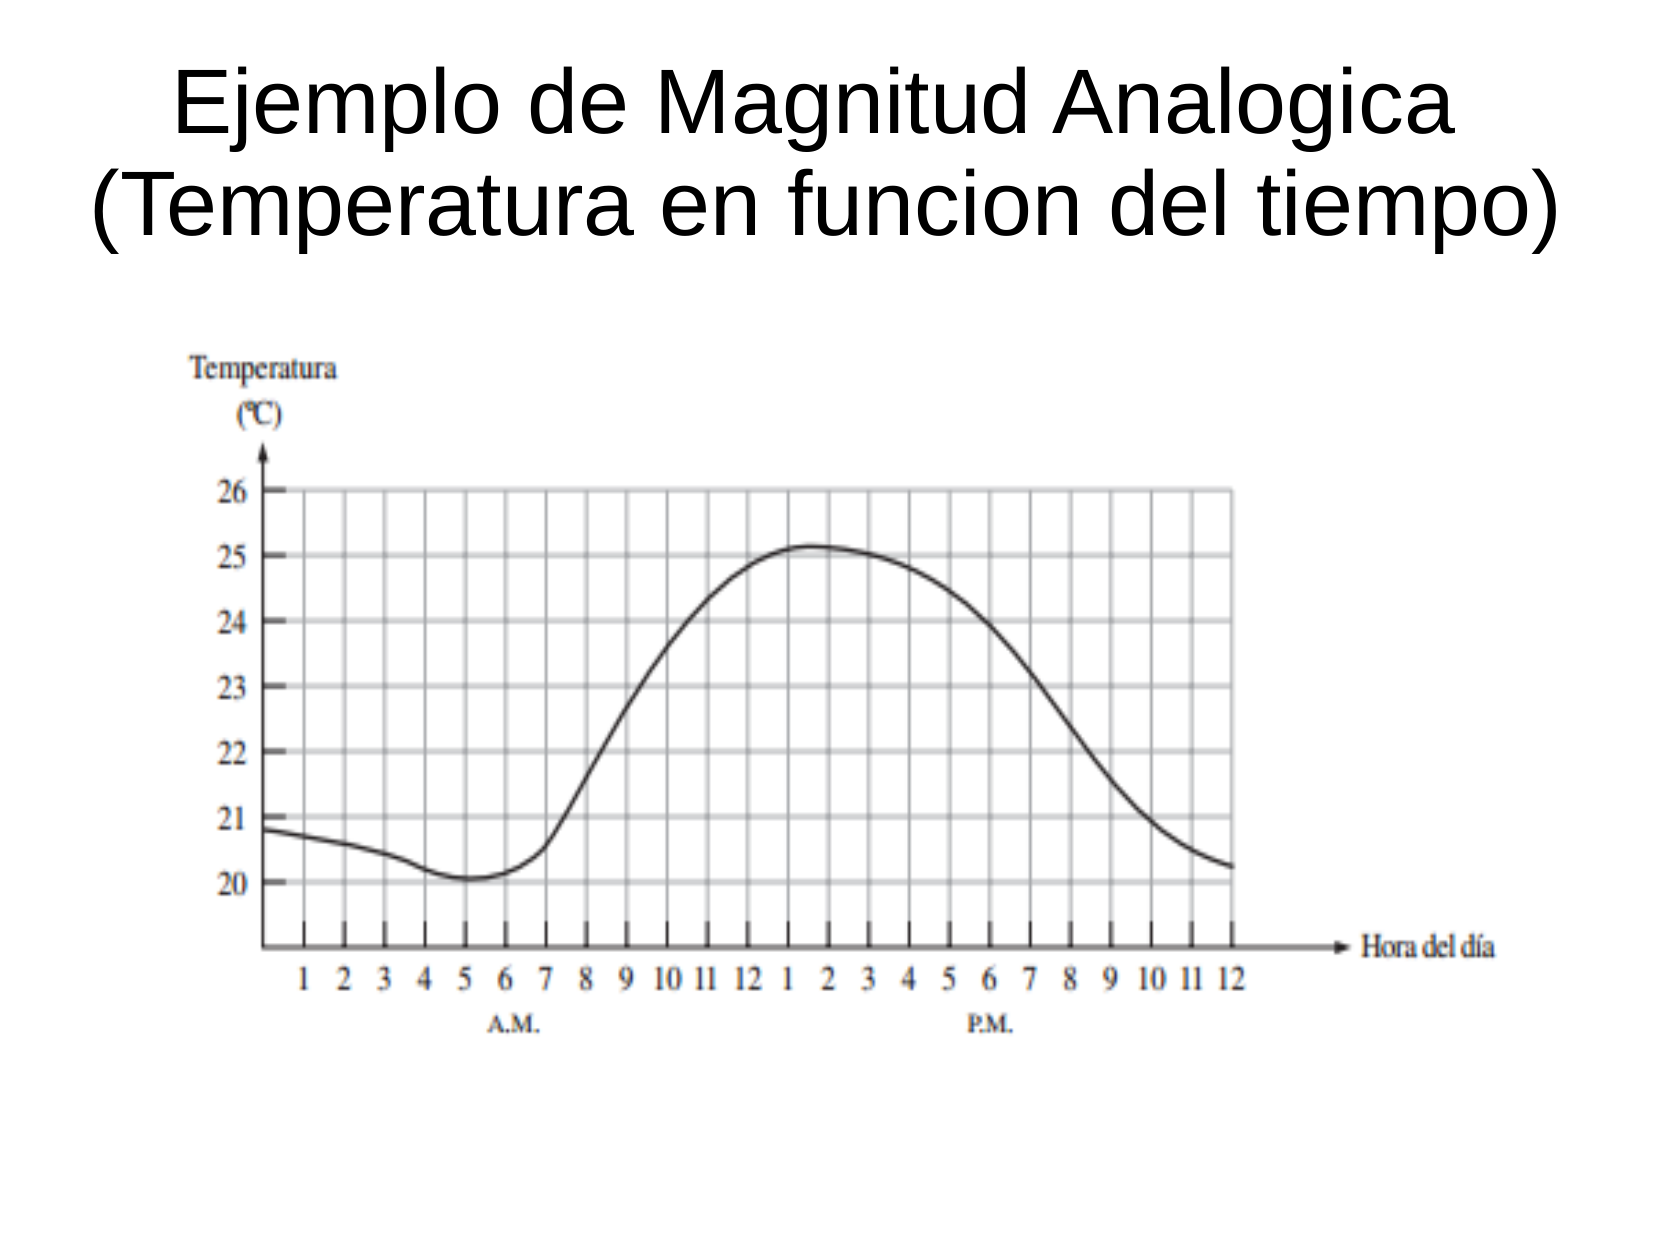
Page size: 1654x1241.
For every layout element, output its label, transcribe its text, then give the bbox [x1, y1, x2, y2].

title Ejemplo de Magnitud Analogica (Temperatura en funcion del tiempo) [82, 49, 1571, 257]
picture [177, 324, 1536, 1063]
